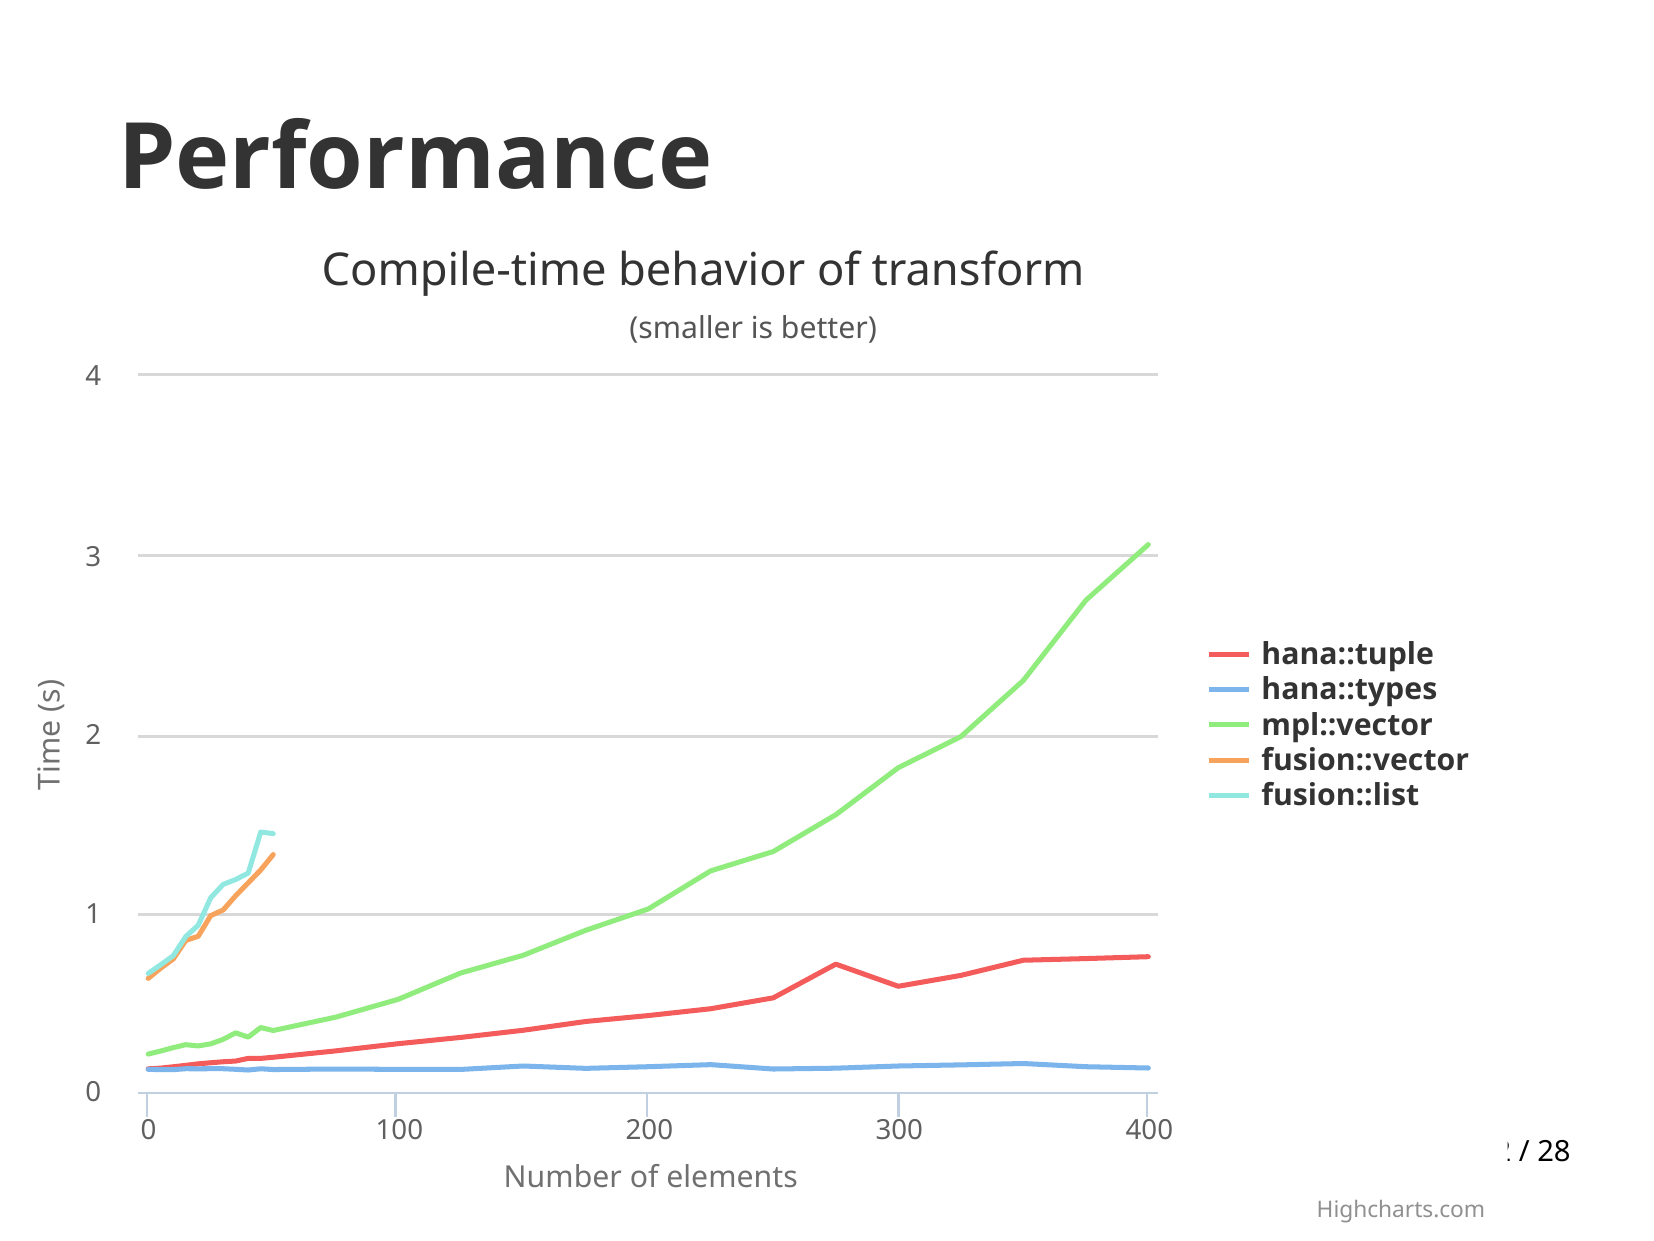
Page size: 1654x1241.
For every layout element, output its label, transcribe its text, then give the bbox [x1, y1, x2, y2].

picture [0, 225, 1508, 1231]
title Performance [118, 49, 1571, 257]
